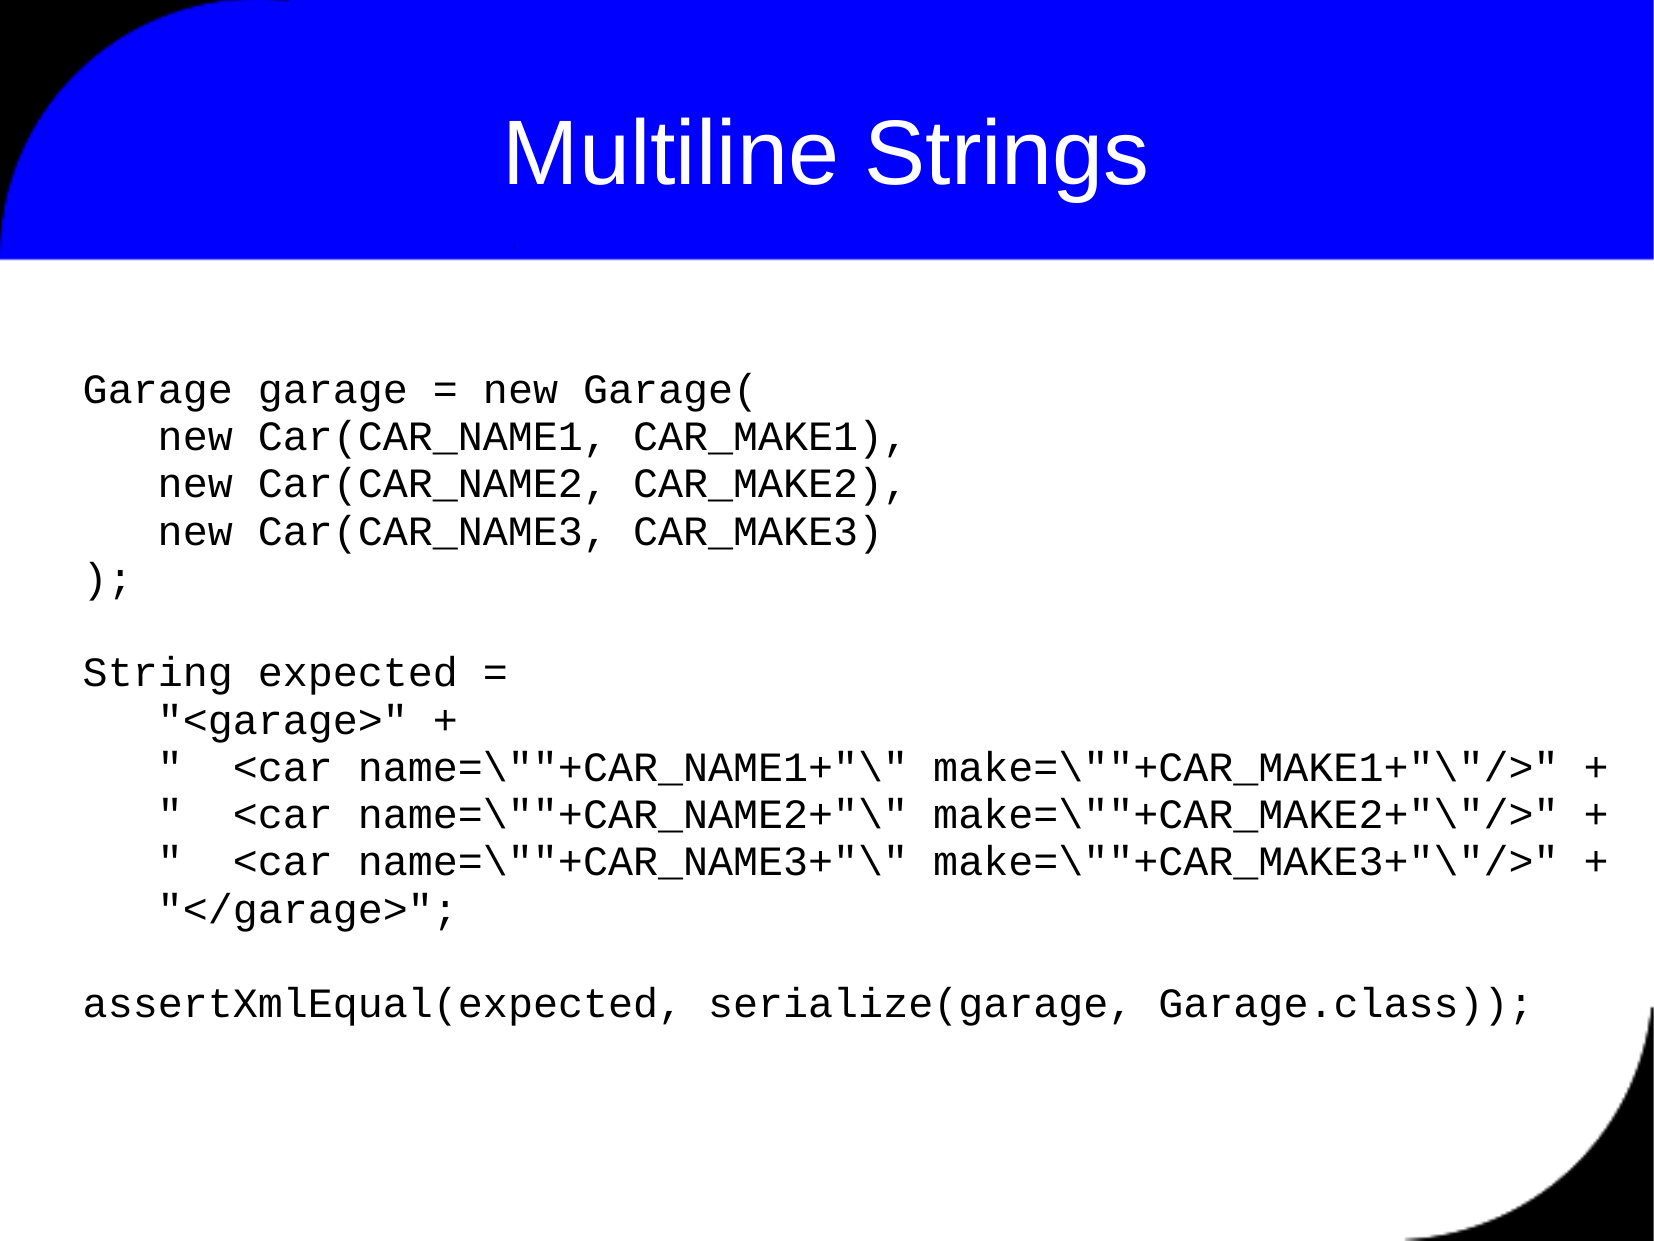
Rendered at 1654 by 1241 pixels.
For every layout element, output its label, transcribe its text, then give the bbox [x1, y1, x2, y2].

subtitle Garage garage = new Garage( new Car(CAR_NAME1, CAR_MAKE1), new Car(CAR_NAME2, CAR_MAKE2), new Car(CAR_NAME3, CAR_MAKE3) ); String expected = "<garage>" + " <car name=\""+CAR_NAME1+"\" make=\""+CAR_MAKE1+"\"/>" + " <car name=\""+CAR_NAME2+"\" make=\""+CAR_MAKE2+"\"/>" + " <car name=\""+CAR_NAME3+"\" make=\""+CAR_MAKE3+"\"/>" + "</garage>"; assertXmlEqual(expected, serialize(garage, Garage.class)); [82, 297, 1654, 1102]
picture [0, 0, 1654, 1241]
title Multiline Strings [82, 56, 1571, 250]
